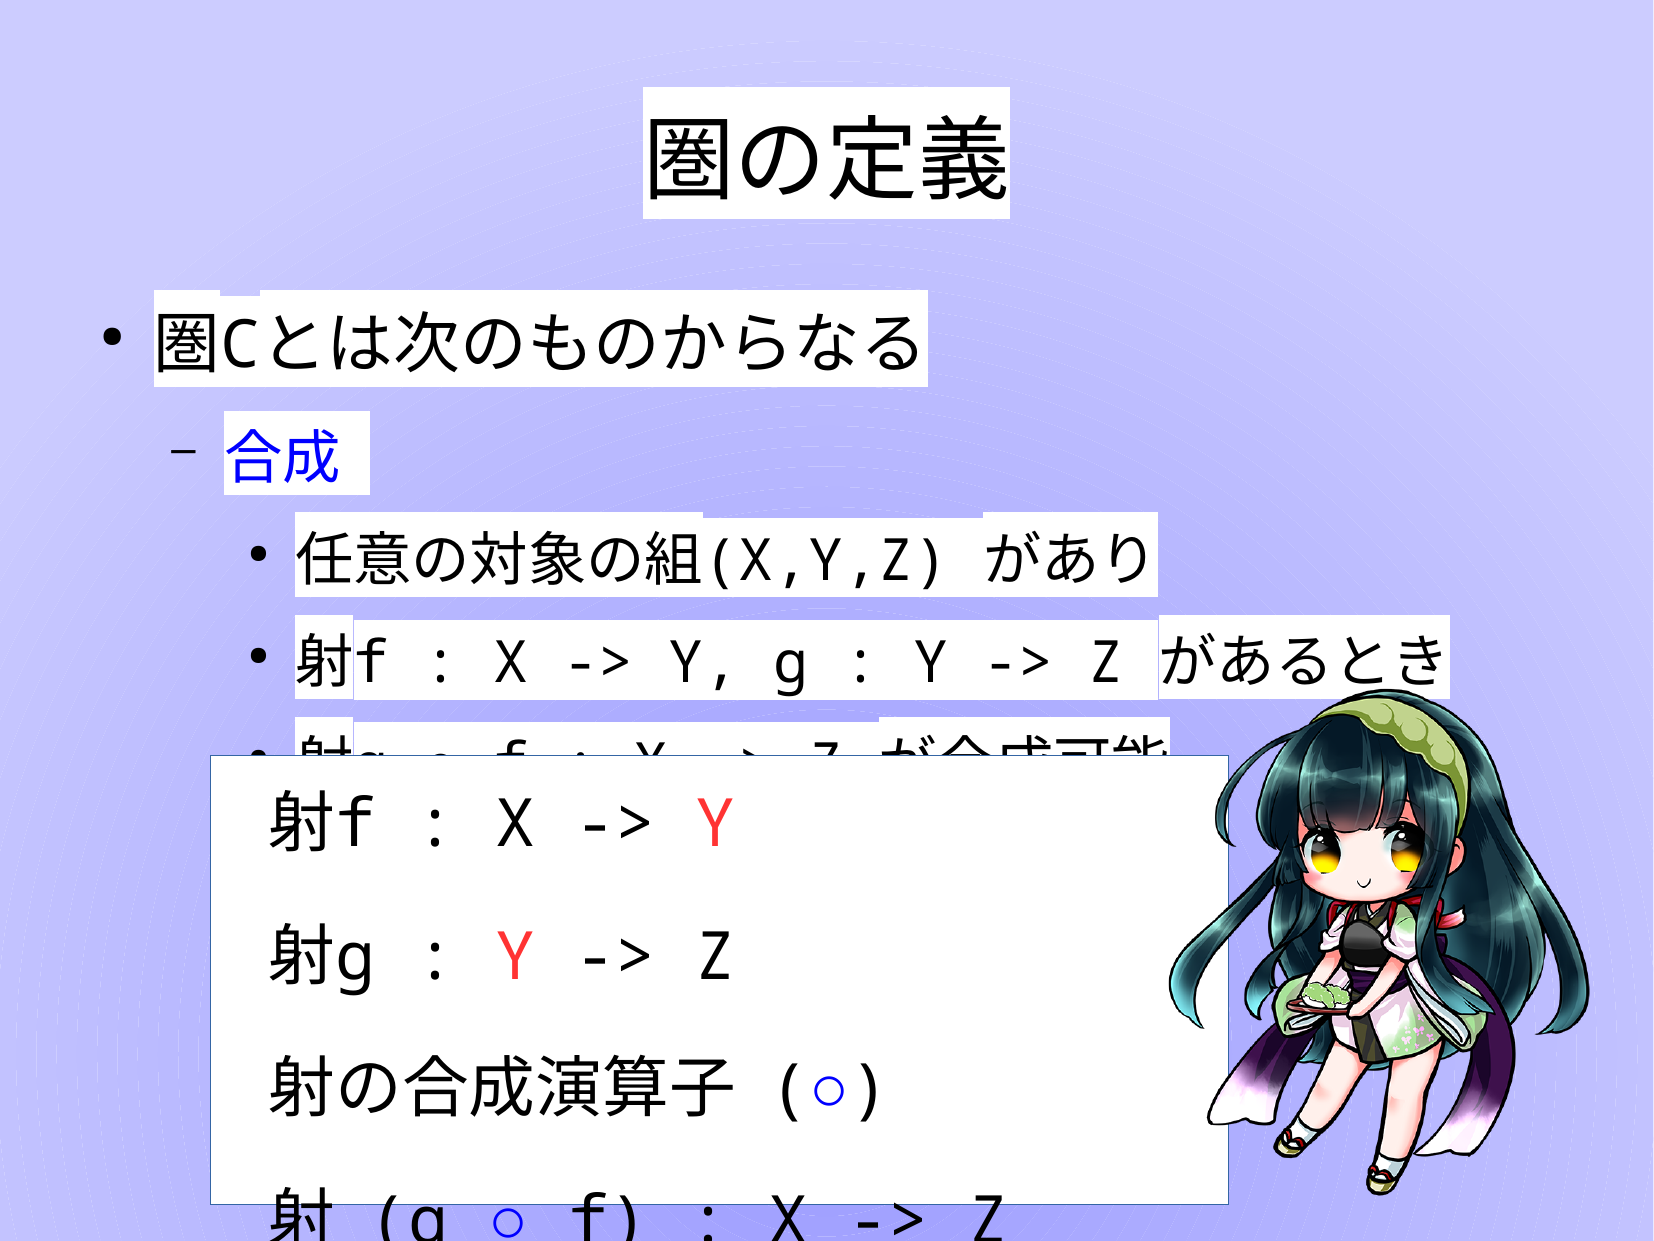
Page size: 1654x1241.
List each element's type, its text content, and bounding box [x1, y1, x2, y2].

text_box [590, 1194, 1147, 1205]
text_box [281, 1198, 294, 1204]
text_box 射f : X -> Y 射g : Y -> Z 射の合成演算子 (○) 射 (g ○ f) : X -> Z [253, 761, 1147, 1194]
text_box [325, 1194, 588, 1205]
text_box [299, 1194, 320, 1205]
list 圏Cとは次のものからなる 合成 任意の対象の組(X,Y,Z) があり 射f : X -> Y, g : Y -> Z があるとき 射g ○ f : X -> Z が合成可能 [82, 290, 1571, 1010]
text_box [210, 755, 1147, 1205]
title 圏の定義 [82, 49, 1571, 257]
picture [1147, 625, 1636, 1205]
